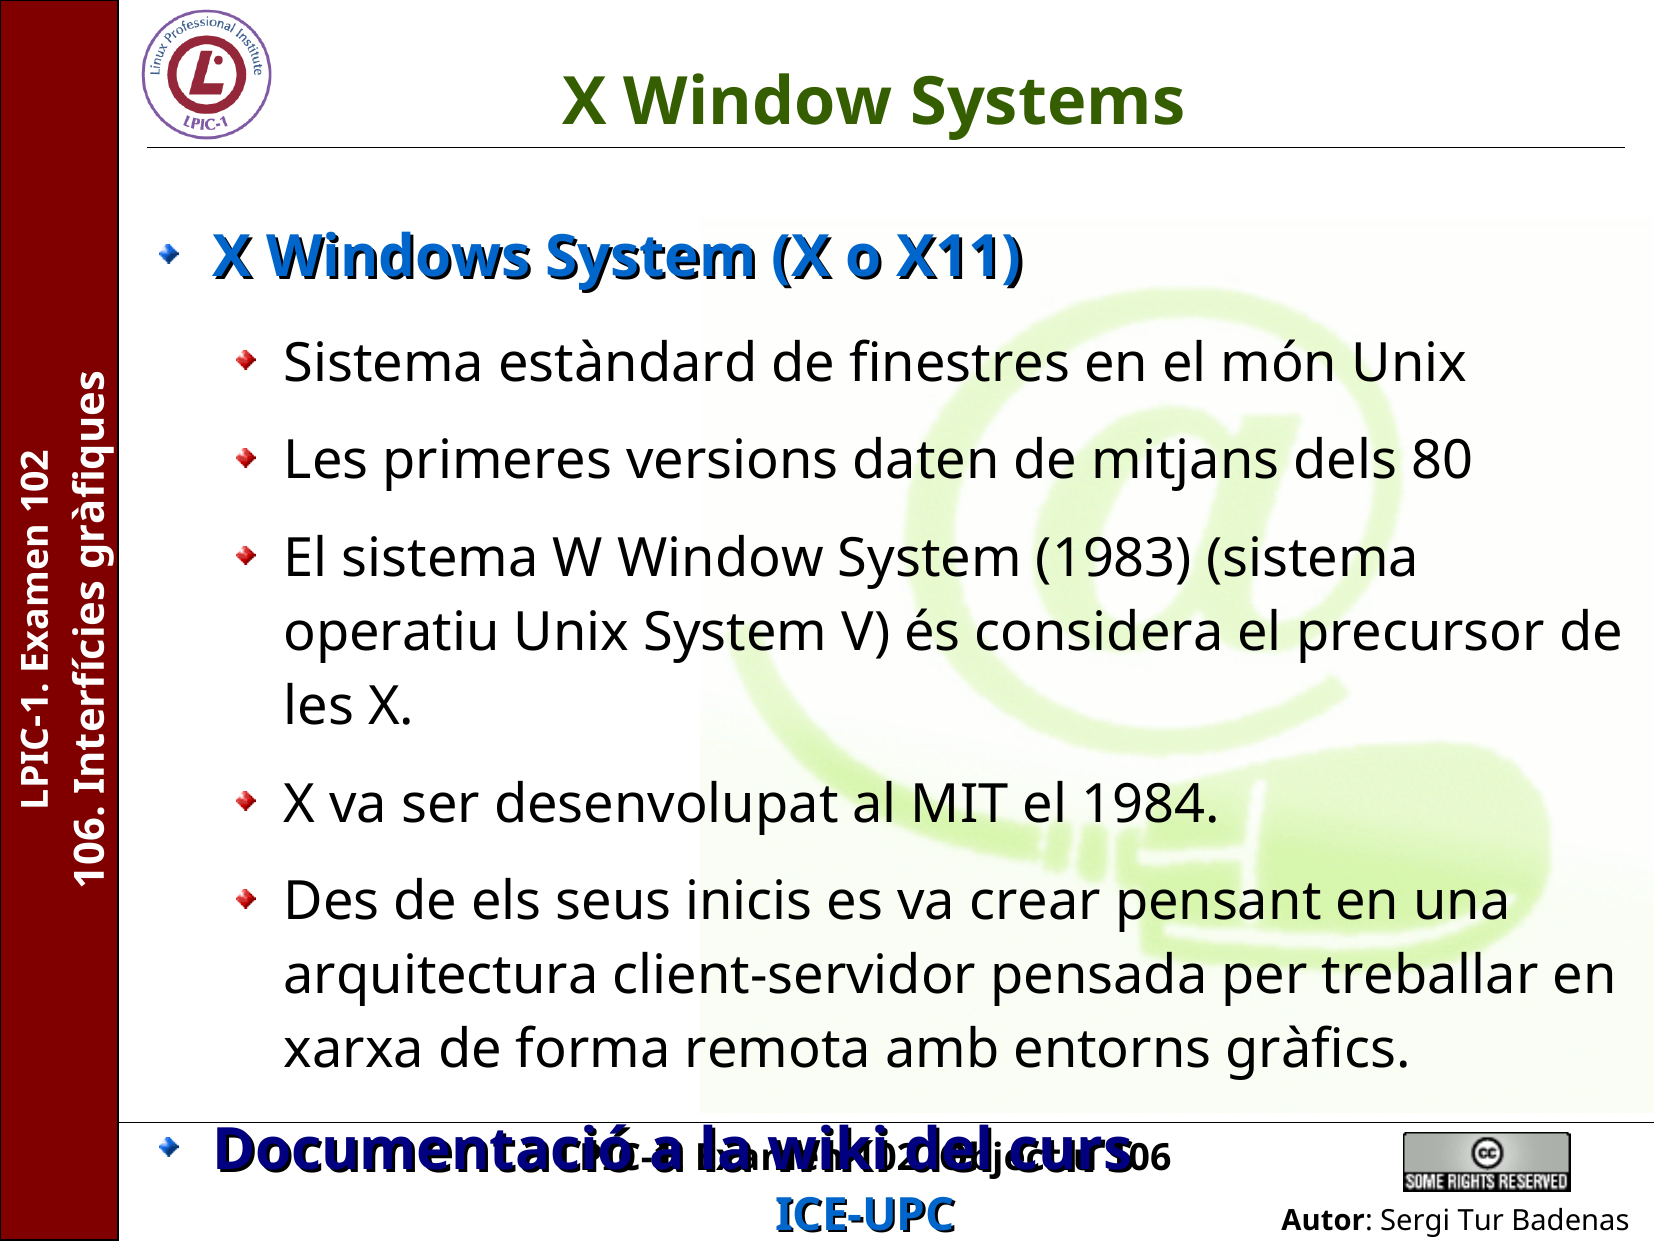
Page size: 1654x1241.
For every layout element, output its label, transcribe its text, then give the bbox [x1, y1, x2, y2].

picture [1403, 1132, 1571, 1192]
picture [700, 217, 1654, 1113]
picture [159, 1137, 179, 1157]
title X Window Systems [129, 49, 1619, 148]
list X Windows System (X o X11) Sistema estàndard de finestres en el món Unix Les primeres versions daten de mitjans dels 80 El sistema W Window System (1983) (sistema operatiu Unix System V) és considera el precursor de les X. X va ser desenvolupat al MIT el 1984. Des de els seus inicis es va crear pensant en una arquitectura client-servidor pensada per treballar en xarxa de forma remota amb entorns gràfics. Documentació a la wiki del curs [141, 214, 1630, 1065]
picture [135, 5, 277, 49]
